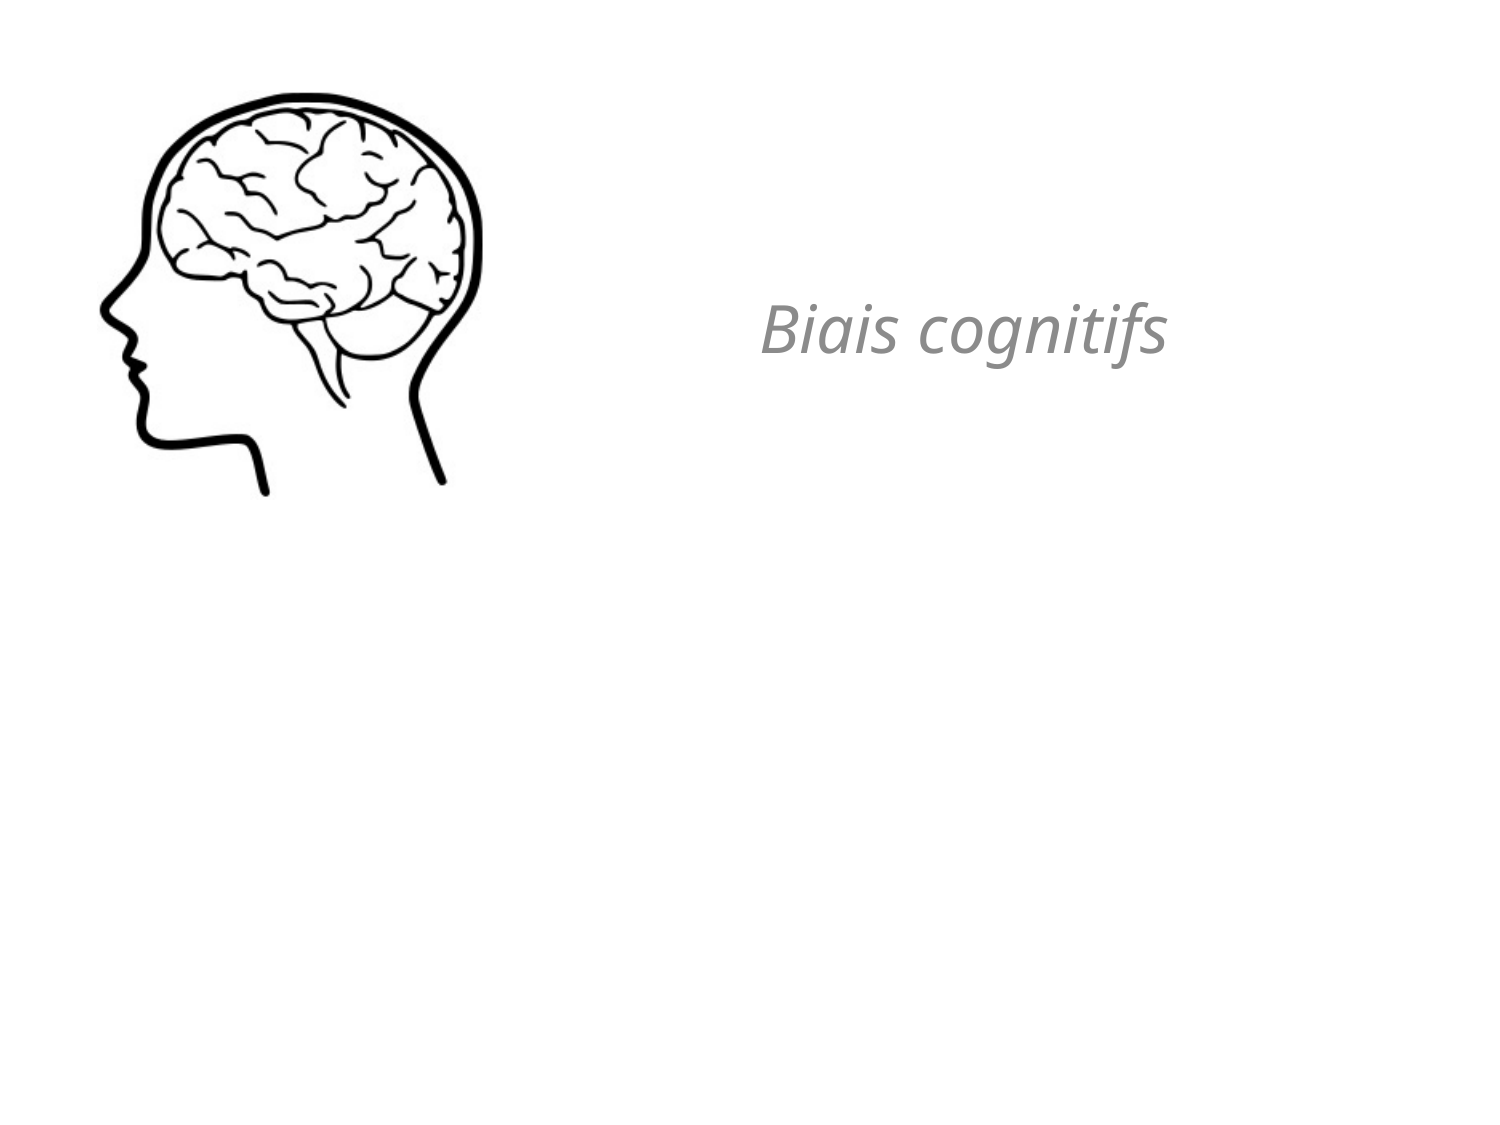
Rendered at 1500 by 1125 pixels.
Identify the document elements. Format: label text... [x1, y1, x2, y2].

text_box Biais cognitifs [506, 90, 1424, 562]
picture [97, 90, 486, 500]
